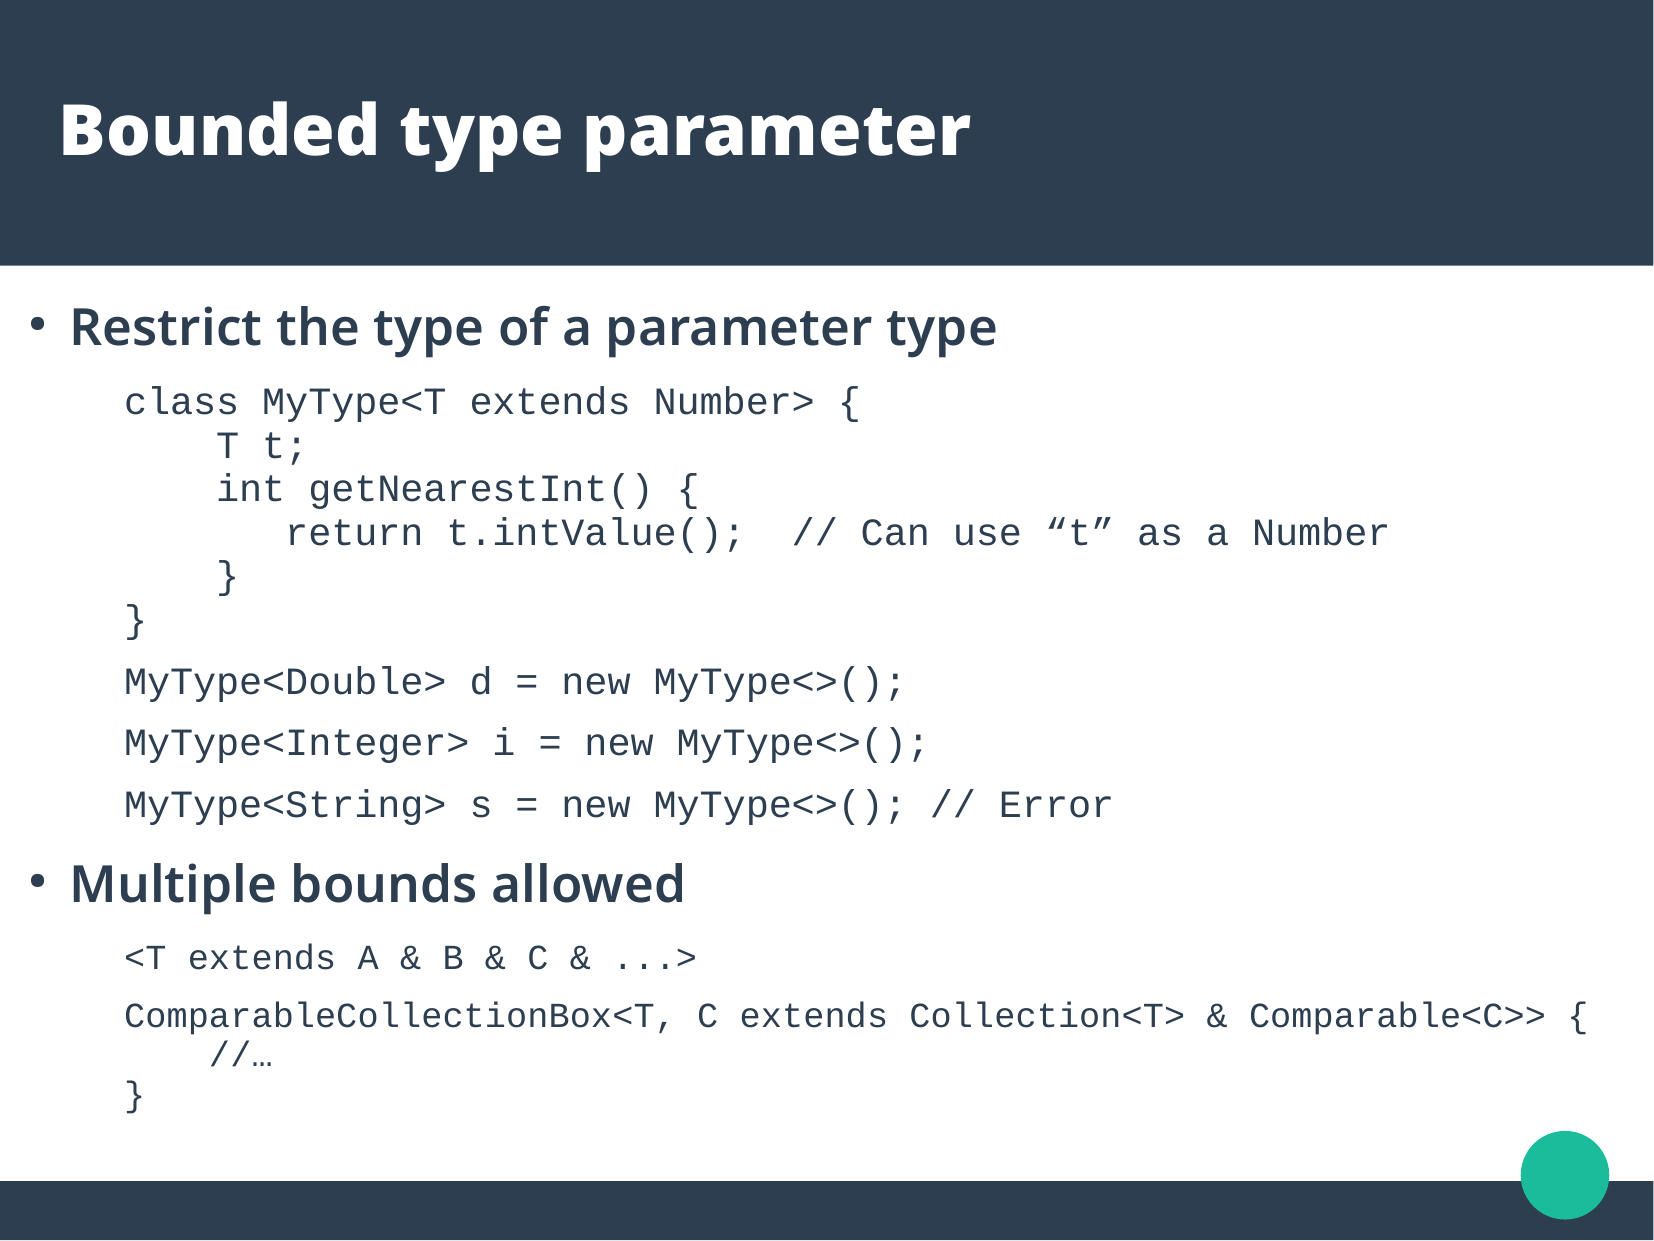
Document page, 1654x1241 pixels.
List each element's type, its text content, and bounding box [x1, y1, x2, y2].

list Restrict the type of a parameter type class MyType<T extends Number> { T t; int getNearestInt() { return t.intValue(); // Can use “t” as a Number } } MyType<Double> d = new MyType<>(); MyType<Integer> i = new MyType<>(); MyType<String> s = new MyType<>(); // Error Multiple bounds allowed <T extends A & B & C & ...> ComparableCollectionBox<T, C extends Collection<T> & Comparable<C>> { //… } [15, 290, 1654, 1126]
title Bounded type parameter [59, 49, 1595, 207]
